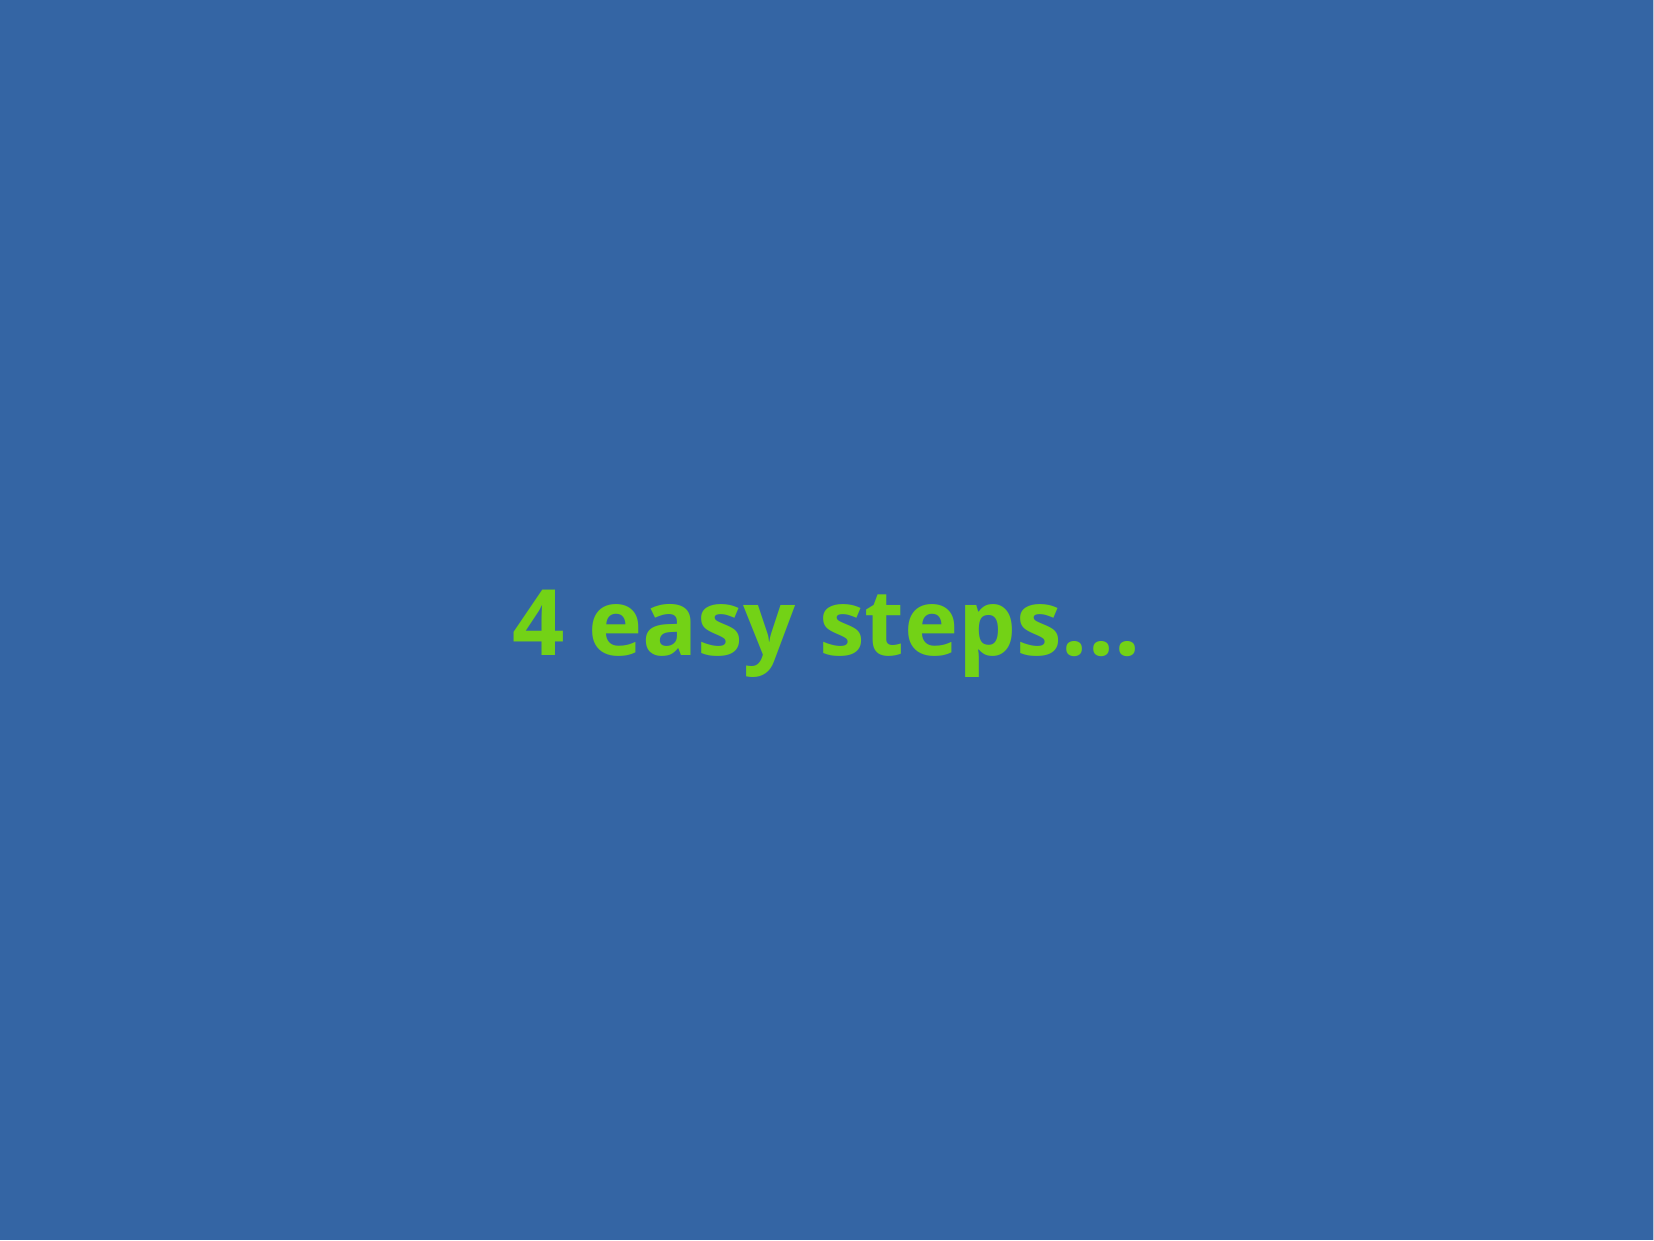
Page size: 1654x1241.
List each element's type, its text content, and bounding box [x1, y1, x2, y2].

subtitle 4 easy steps... [82, 90, 1571, 1150]
